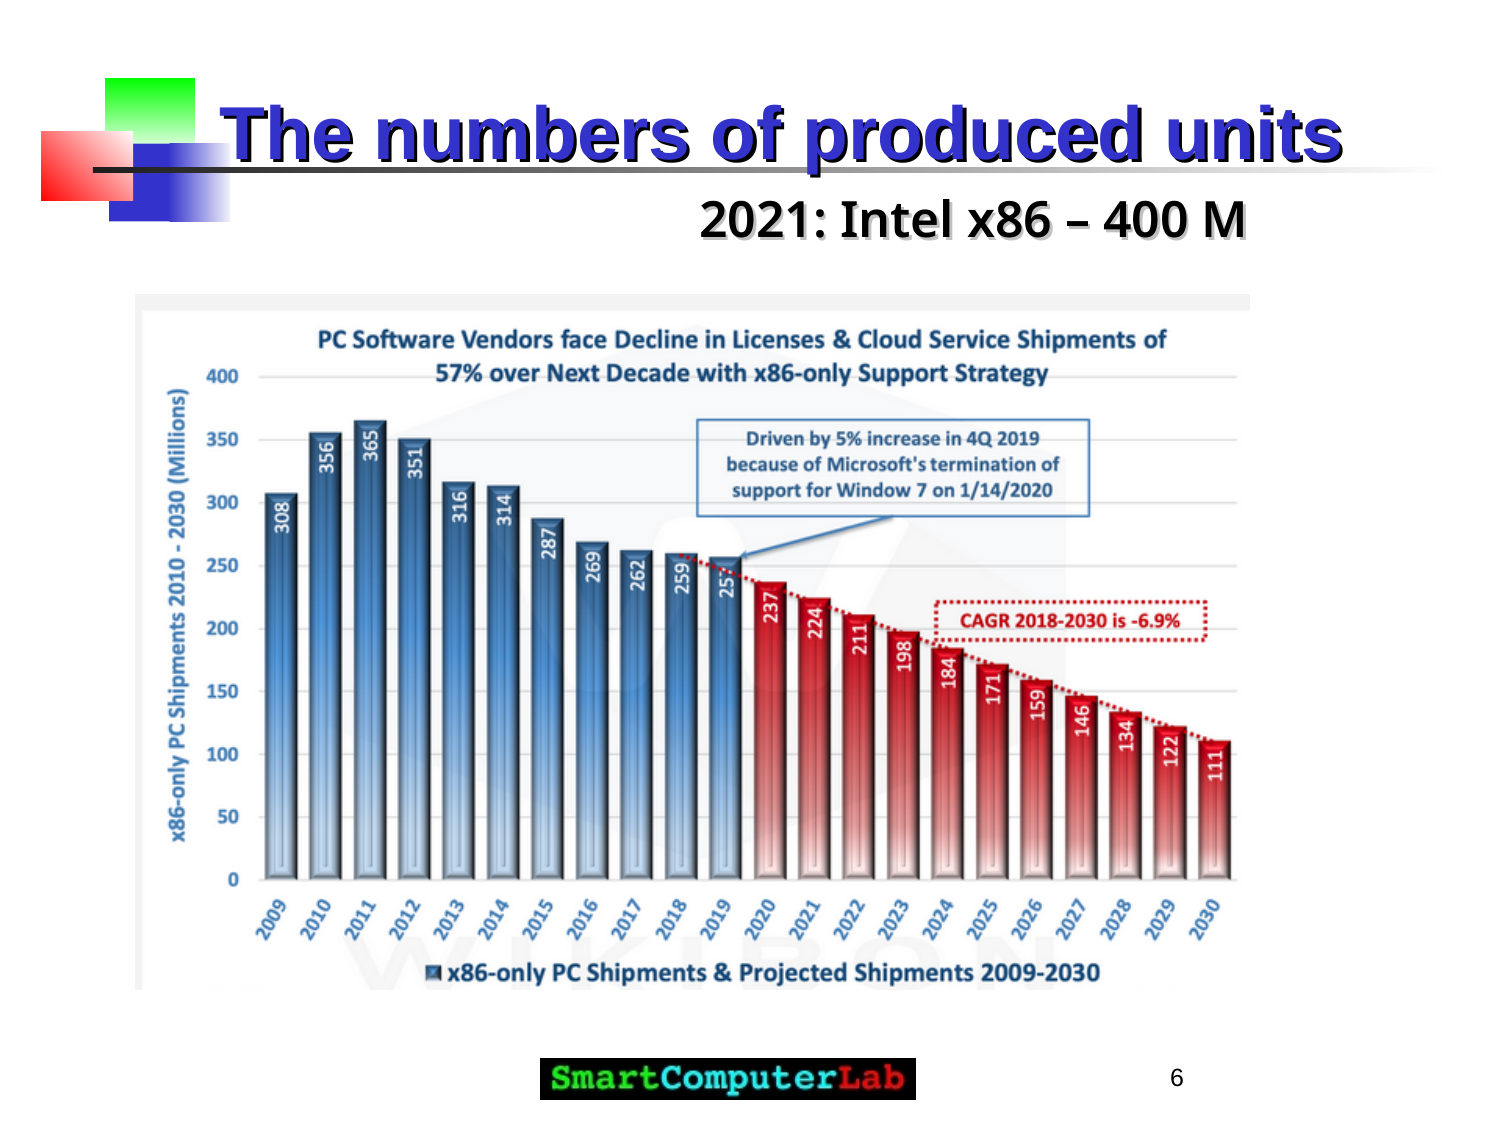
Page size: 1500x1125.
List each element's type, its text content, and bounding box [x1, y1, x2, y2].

text_box 2021: Intel x86 – 400 M [671, 179, 1411, 270]
picture [540, 1058, 916, 1100]
picture [135, 294, 1250, 991]
title The numbers of produced units [203, 75, 1361, 183]
